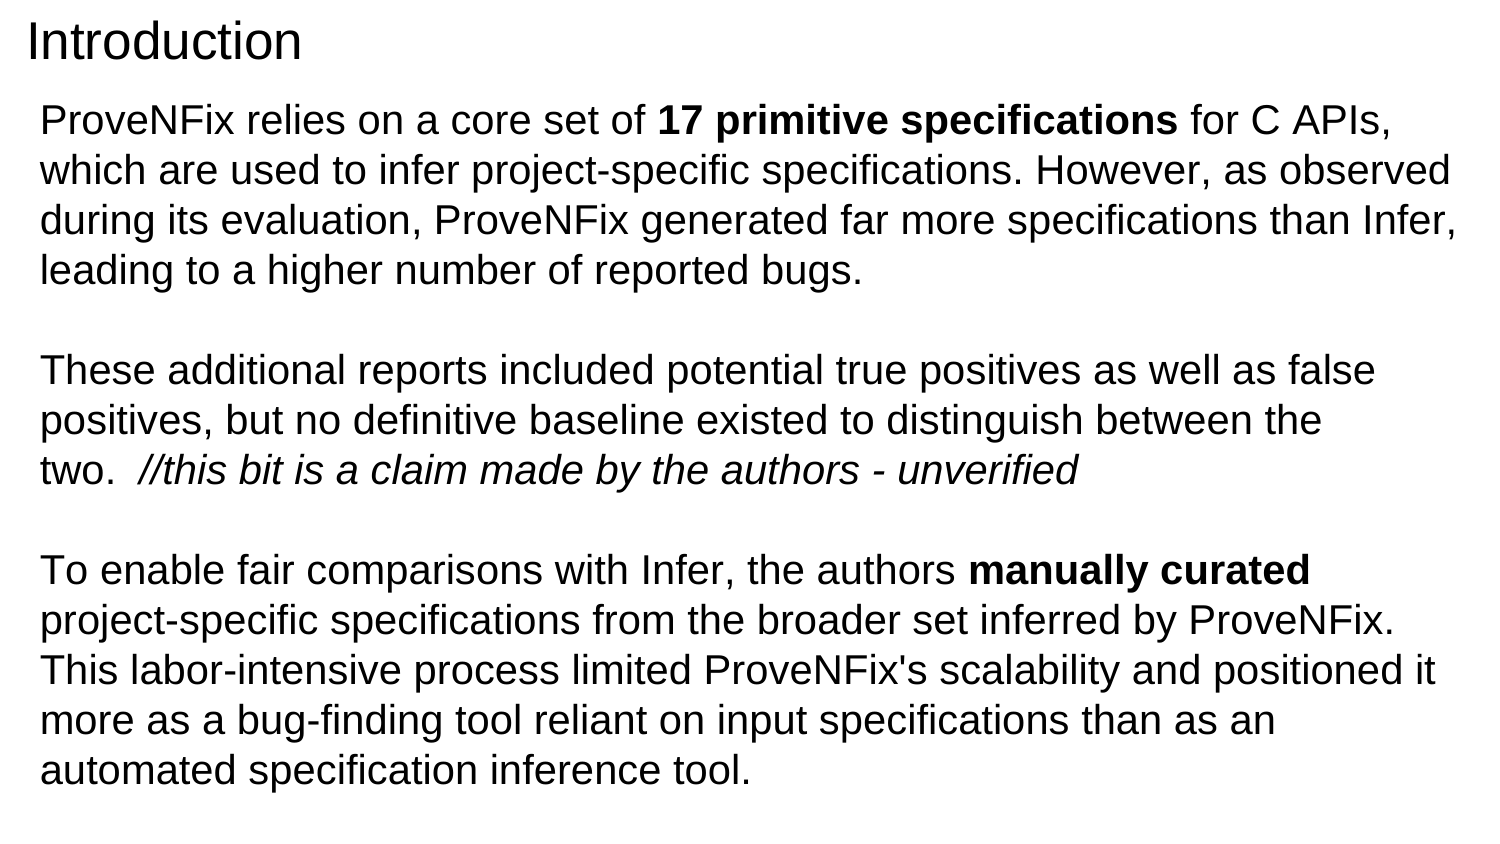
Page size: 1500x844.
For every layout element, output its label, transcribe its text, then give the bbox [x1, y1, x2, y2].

text_box ProveNFix relies on a core set of 17 primitive specifications for C APIs, which are used to infer project-specific specifications. However, as observed during its evaluation, ProveNFix generated far more specifications than Infer, leading to a higher number of reported bugs. These additional reports included potential true positives as well as false positives, but no definitive baseline existed to distinguish between the two. //this bit is a claim made by the authors - unverified To enable fair comparisons with Infer, the authors manually curated project-specific specifications from the broader set inferred by ProveNFix. This labor-intensive process limited ProveNFix's scalability and positioned it more as a bug-finding tool reliant on input specifications than as an automated specification inference tool. [24, 85, 1475, 808]
title Introduction [11, 0, 1409, 86]
